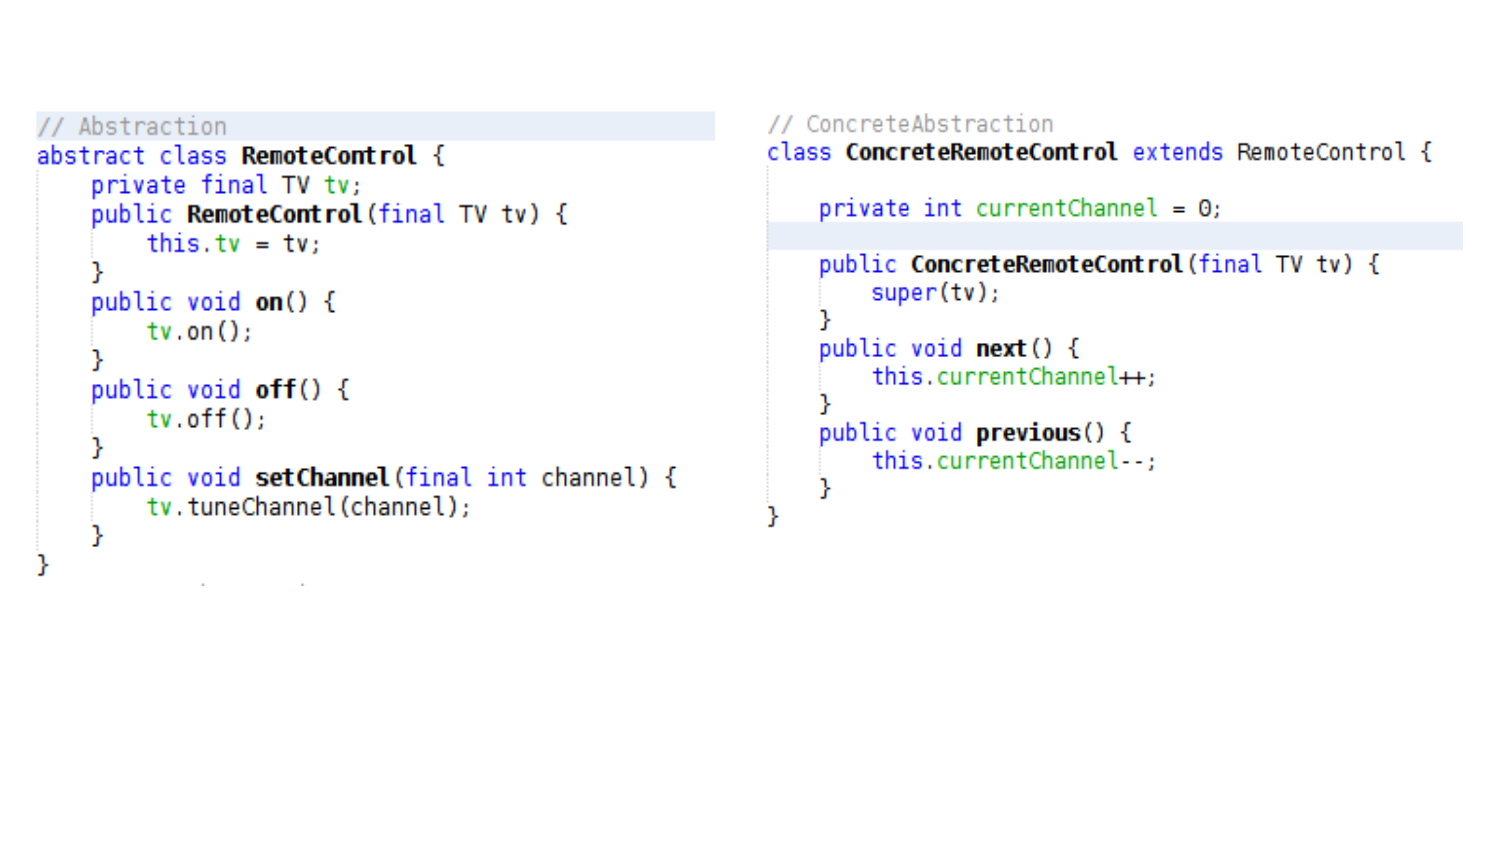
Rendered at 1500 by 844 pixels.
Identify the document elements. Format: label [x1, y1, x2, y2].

picture [29, 110, 715, 586]
picture [754, 110, 1463, 546]
